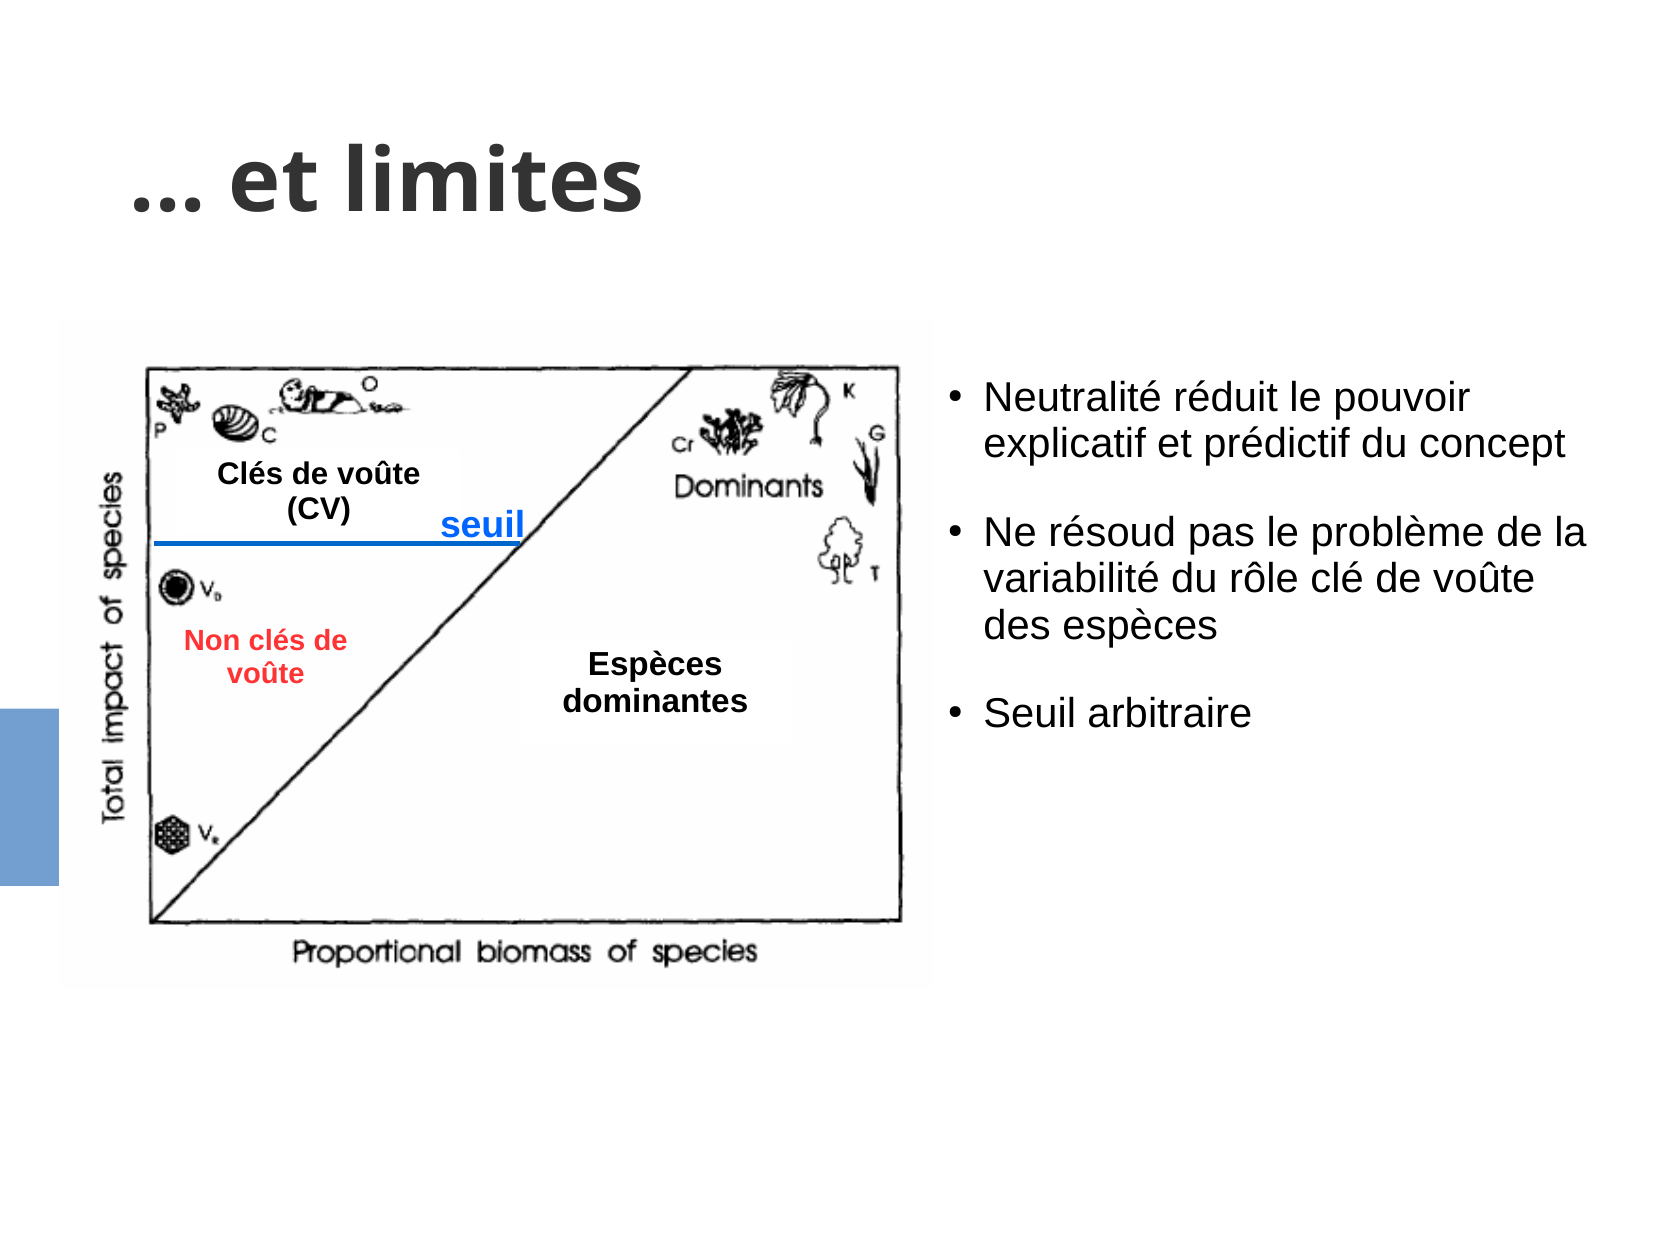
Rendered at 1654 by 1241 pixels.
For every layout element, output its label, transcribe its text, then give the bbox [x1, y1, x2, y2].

text_box Espèces dominantes [519, 637, 792, 745]
text_box seuil [425, 496, 544, 567]
text_box Non clés de voûte [165, 616, 367, 697]
text_box Neutralité réduit le pouvoir explicatif et prédictif du concept Ne résoud pas le problème de la variabilité du rôle clé de voûte des espèces Seuil arbitraire [933, 366, 1607, 921]
text_box Clés de voûte (CV) [177, 448, 461, 534]
picture [59, 318, 933, 989]
title ... et limites [129, 59, 1536, 296]
